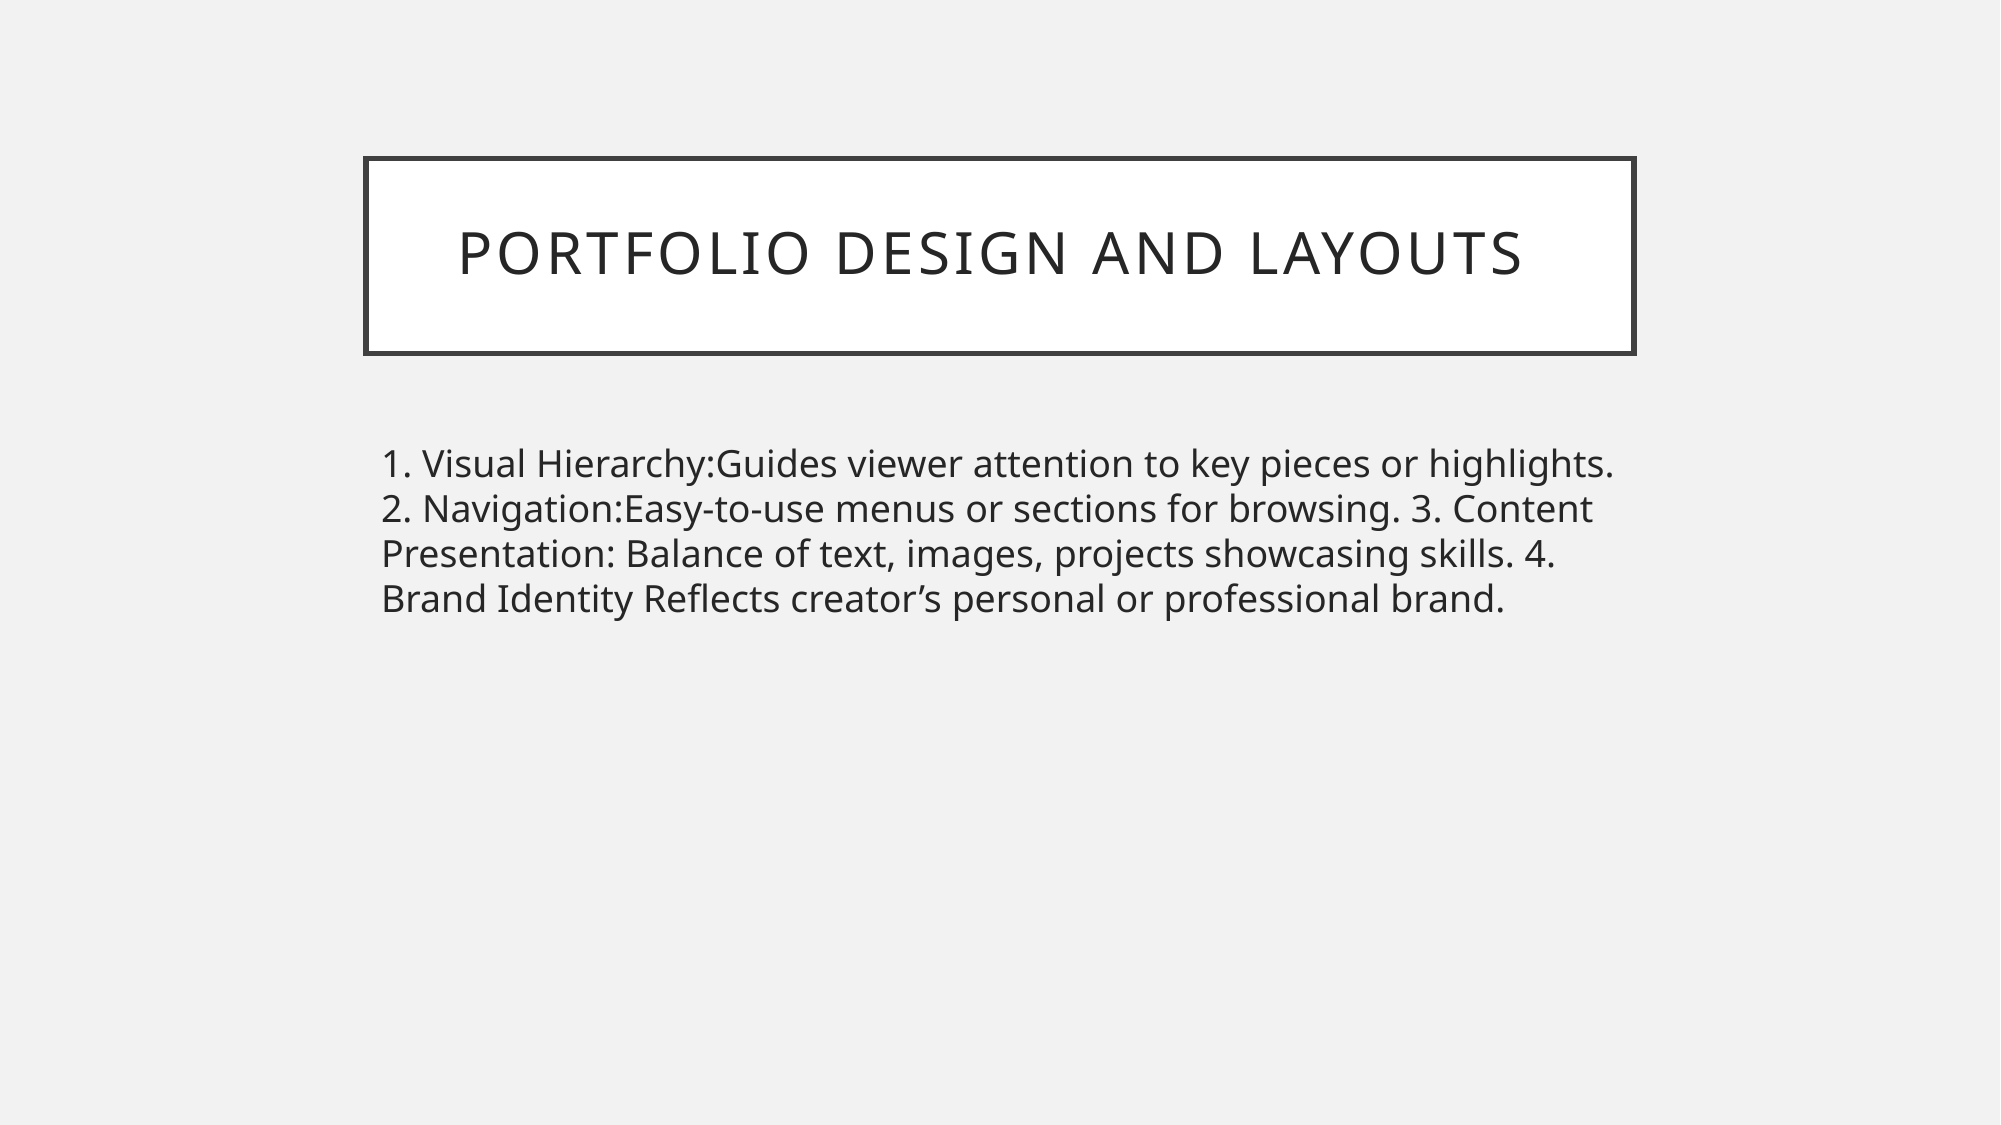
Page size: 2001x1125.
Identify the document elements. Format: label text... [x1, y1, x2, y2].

list 1. Visual Hierarchy:Guides viewer attention to key pieces or highlights. 2. Navigation:Easy-to-use menus or sections for browsing. 3. Content Presentation: Balance of text, images, projects showcasing skills. 4. Brand Identity Reflects creator’s personal or professional brand. [366, 432, 1634, 942]
title PORTFOLIO DESIGN AND LAYOUTS [366, 158, 1634, 354]
